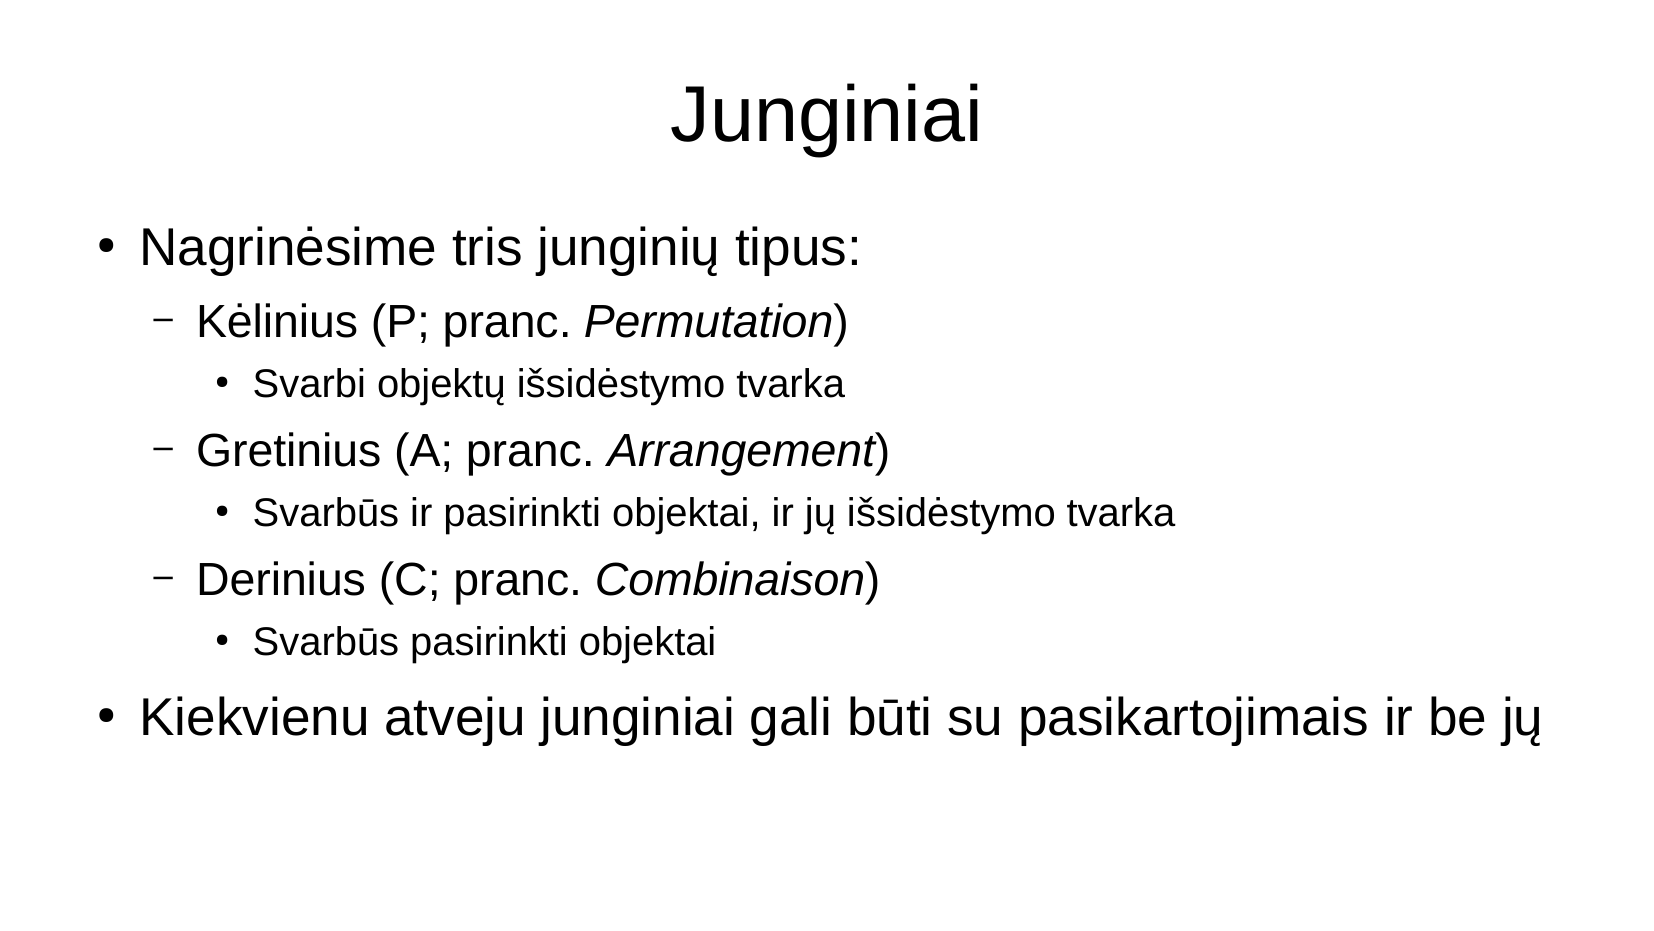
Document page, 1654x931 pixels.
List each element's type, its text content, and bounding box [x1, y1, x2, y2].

title Junginiai [82, 36, 1571, 193]
list Nagrinėsime tris junginių tipus: Kėlinius (P; pranc. Permutation) Svarbi objektų išsidėstymo tvarka Gretinius (A; pranc. Arrangement) Svarbūs ir pasirinkti objektai, ir jų išsidėstymo tvarka Derinius (C; pranc. Combinaison) Svarbūs pasirinkti objektai Kiekvienu atveju junginiai gali būti su pasikartojimais ir be jų [82, 217, 1571, 757]
